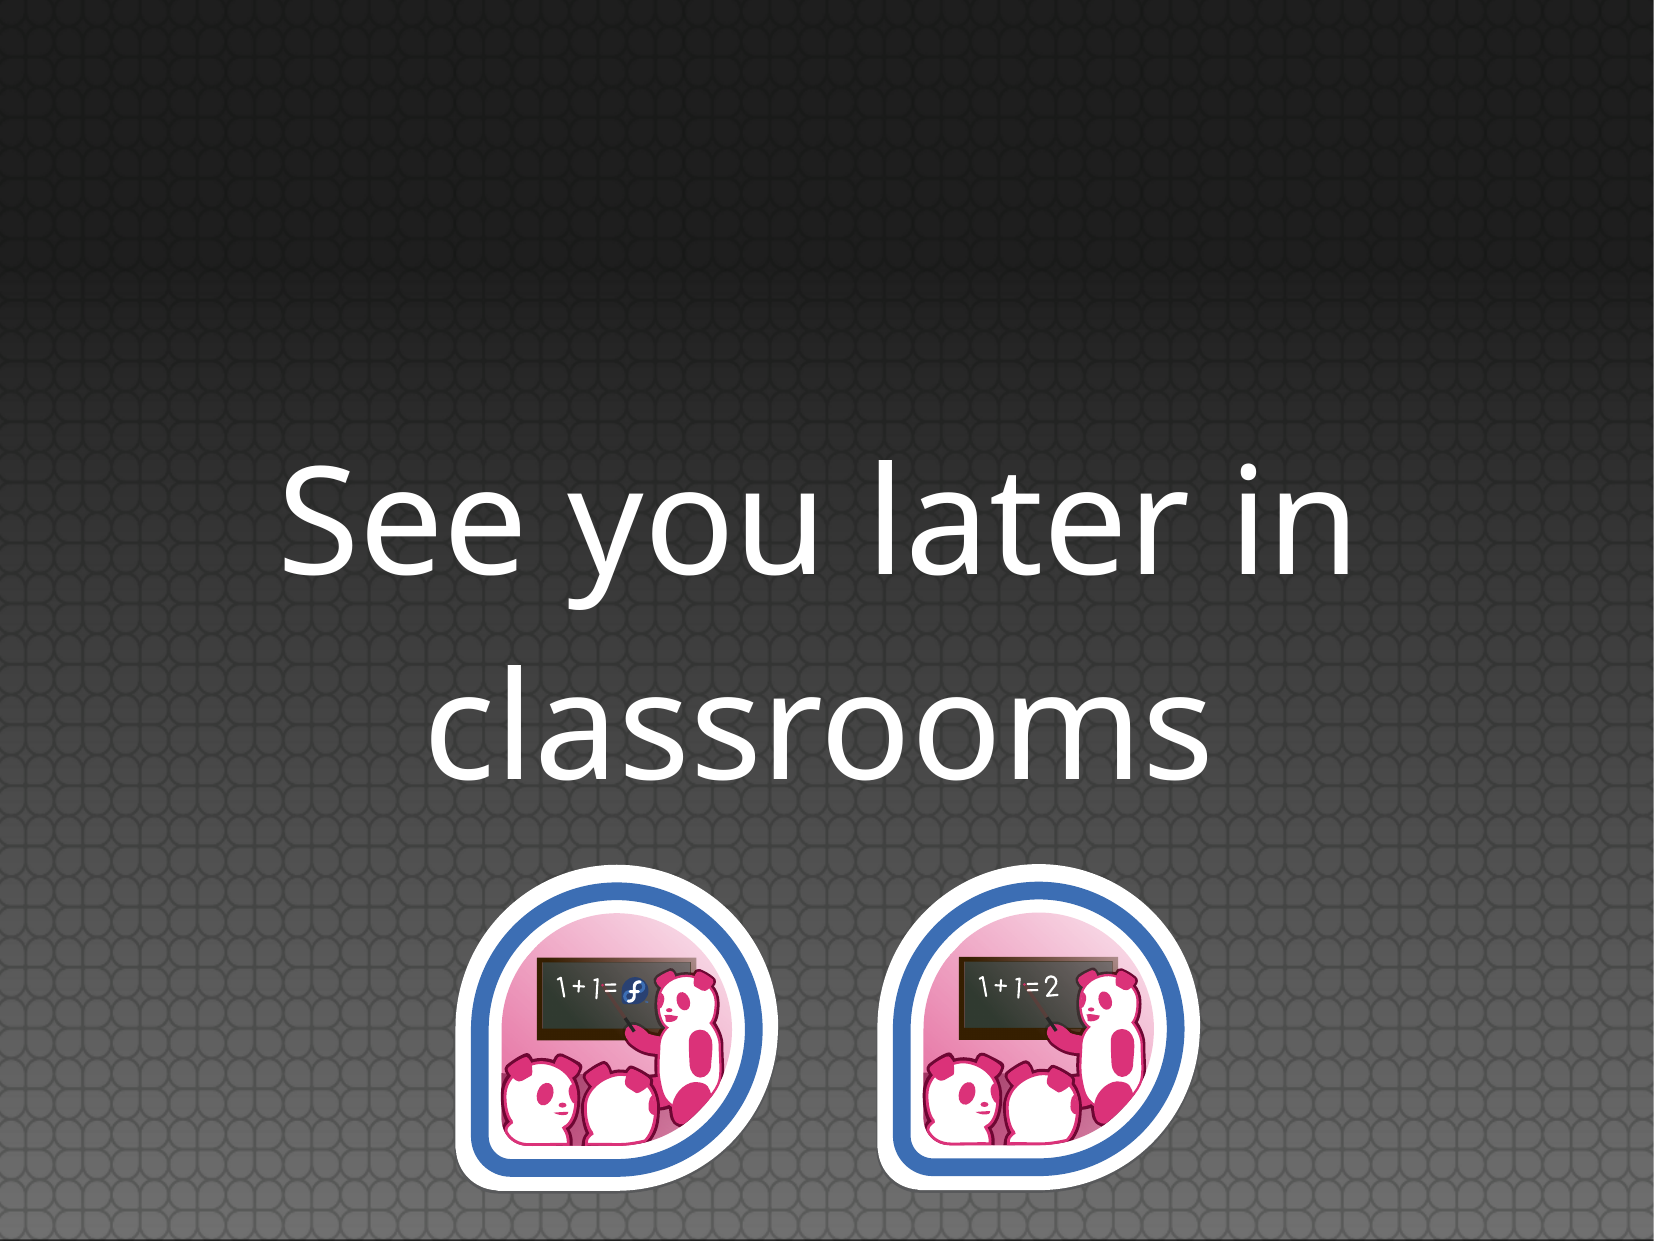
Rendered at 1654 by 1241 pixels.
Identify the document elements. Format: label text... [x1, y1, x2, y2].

title See you later in classrooms [75, 444, 1564, 794]
picture [0, 0, 1654, 1241]
